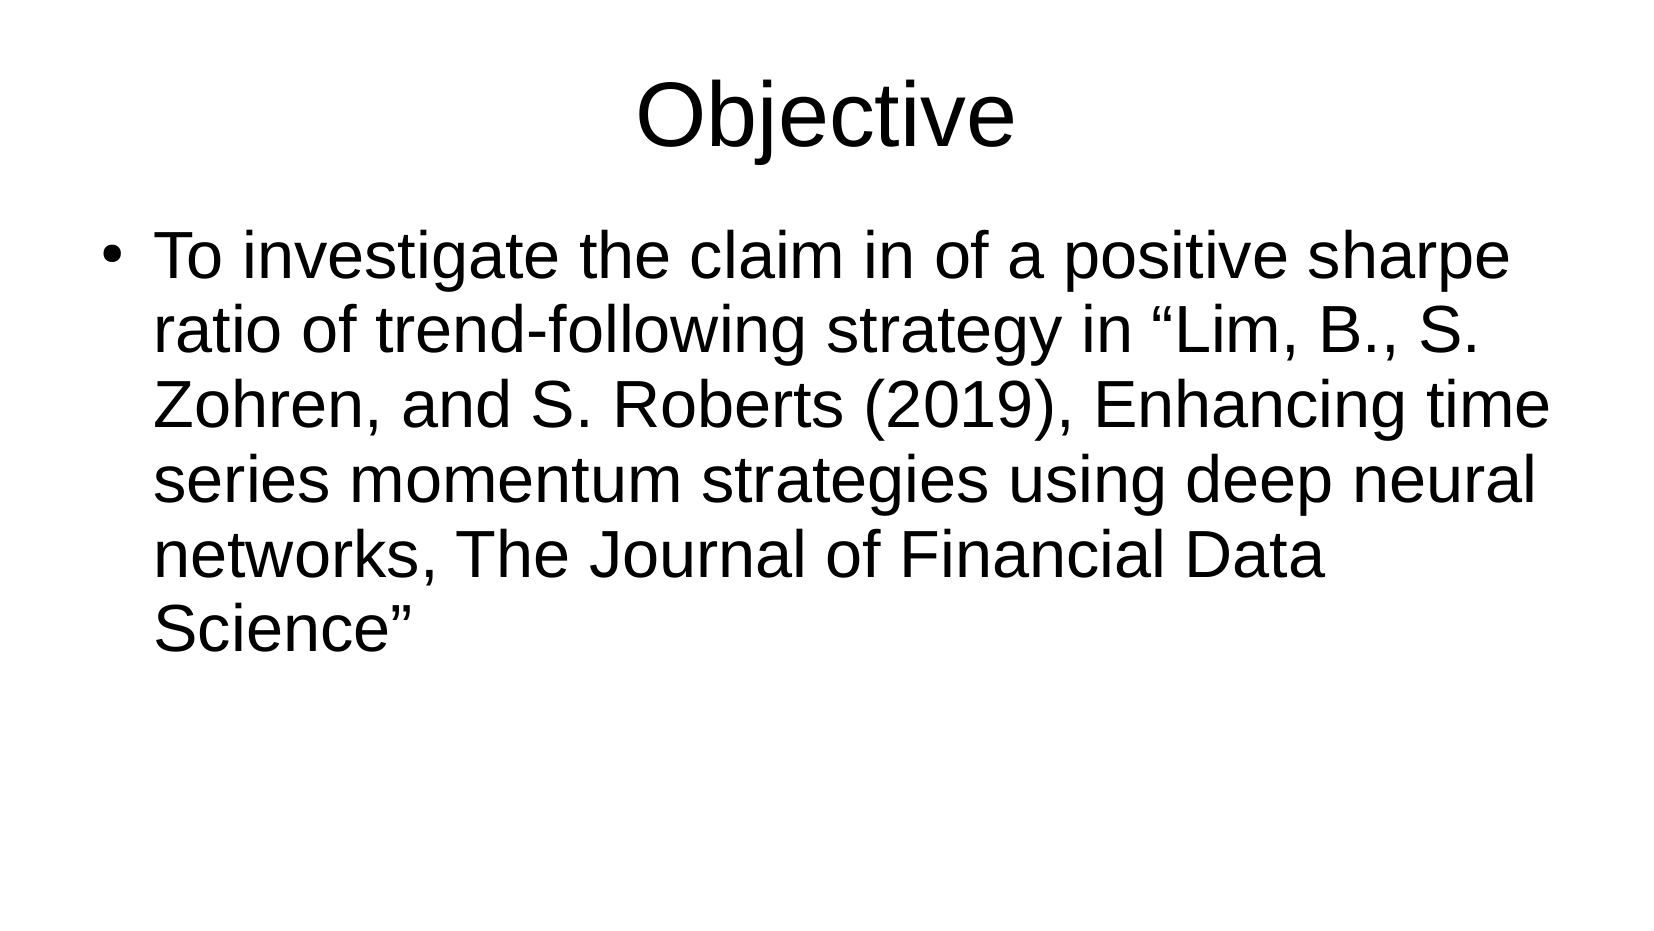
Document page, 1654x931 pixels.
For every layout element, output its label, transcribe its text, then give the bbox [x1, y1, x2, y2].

list To investigate the claim in of a positive sharpe ratio of trend-following strategy in “Lim, B., S. Zohren, and S. Roberts (2019), Enhancing time series momentum strategies using deep neural networks, The Journal of Financial Data Science” [82, 217, 1571, 758]
title Objective [82, 37, 1571, 193]
